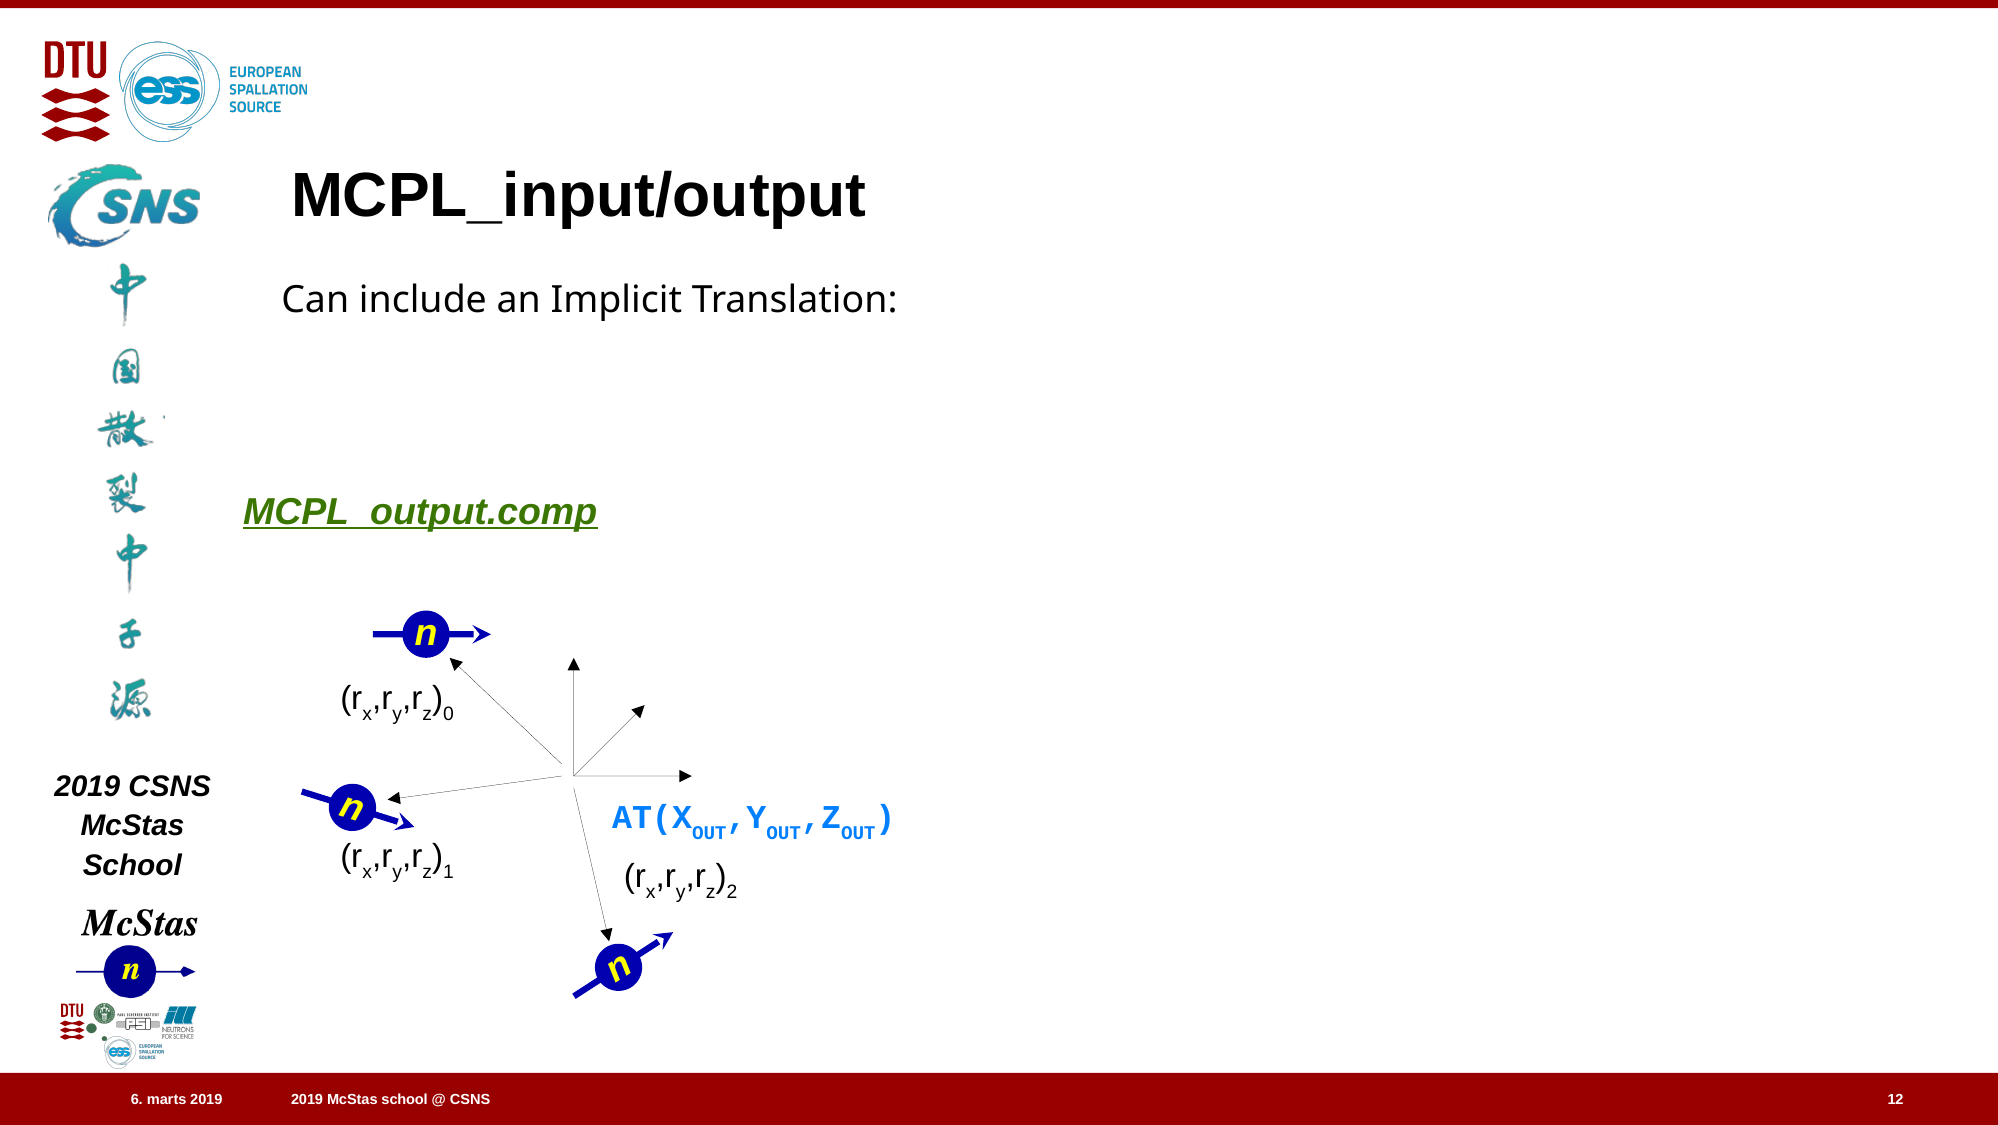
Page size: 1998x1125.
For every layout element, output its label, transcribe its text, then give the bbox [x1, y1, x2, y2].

text_box Can include an Implicit Translation: [266, 268, 922, 328]
text_box n [399, 601, 453, 661]
text_box (rx,ry,rz)0 [325, 668, 469, 732]
title MCPL_input/output [291, 69, 1819, 230]
picture [59, 908, 213, 999]
picture [86, 1003, 197, 1069]
picture [119, 41, 307, 142]
text_box MCPL_output.comp [235, 479, 775, 540]
text_box n [578, 925, 655, 1005]
text_box (rx,ry,rz)1 [325, 826, 469, 890]
text_box AT(XOUT,YOUT,ZOUT) [597, 787, 911, 851]
picture [116, 1013, 160, 1030]
text_box (rx,ry,rz)2 [609, 851, 753, 910]
text_box n [319, 767, 388, 827]
slide_number <number> [1887, 1088, 1909, 1110]
picture [48, 162, 209, 744]
